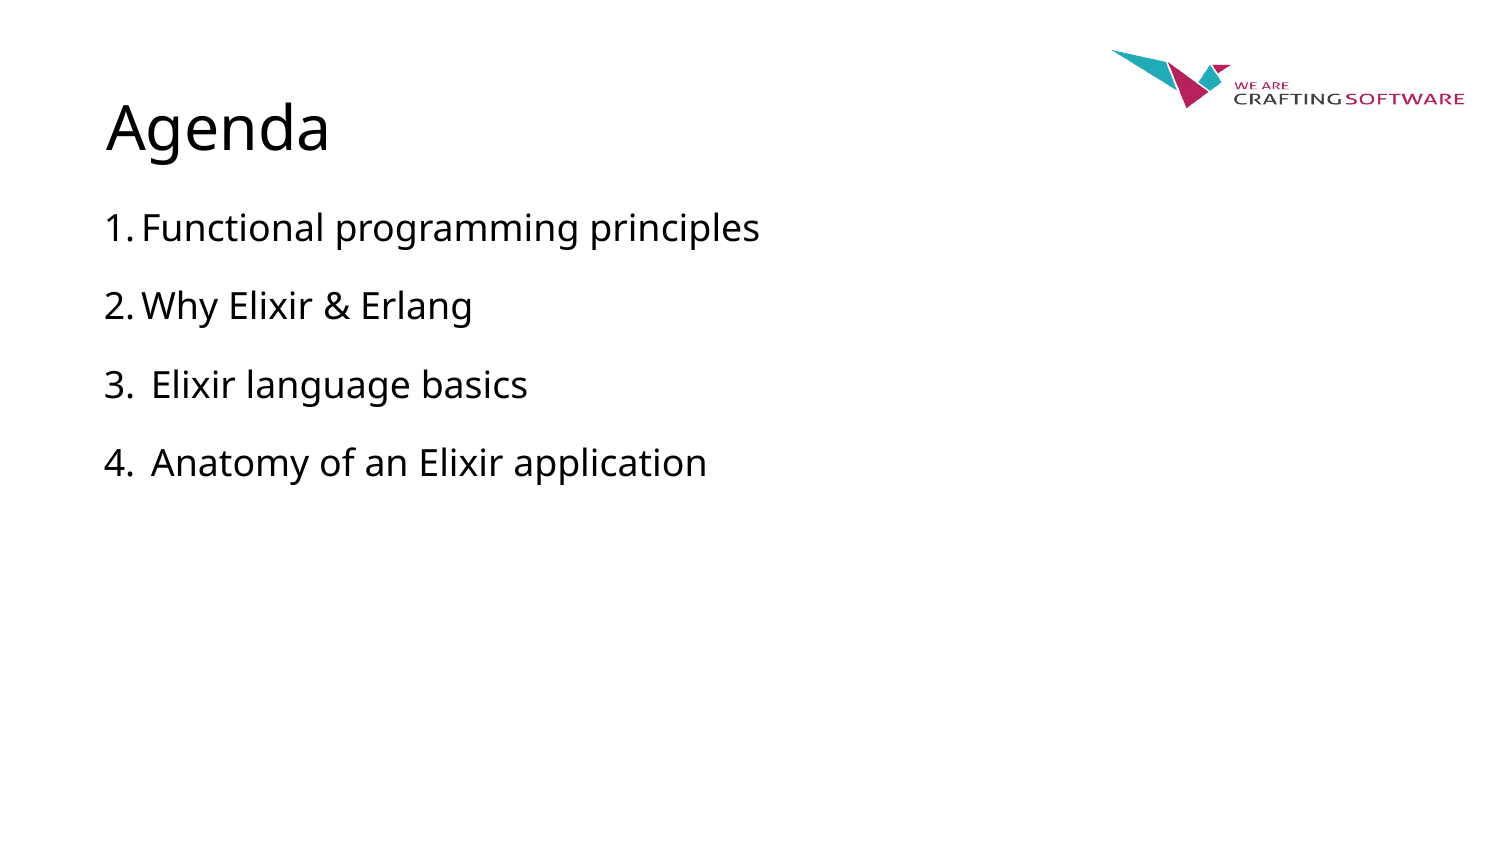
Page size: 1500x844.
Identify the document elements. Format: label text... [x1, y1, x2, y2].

picture [1094, 0, 1481, 163]
list Functional programming principles Why Elixir & Erlang Elixir language basics Anatomy of an Elixir application [51, 189, 1449, 750]
title Agenda [90, 72, 1489, 167]
